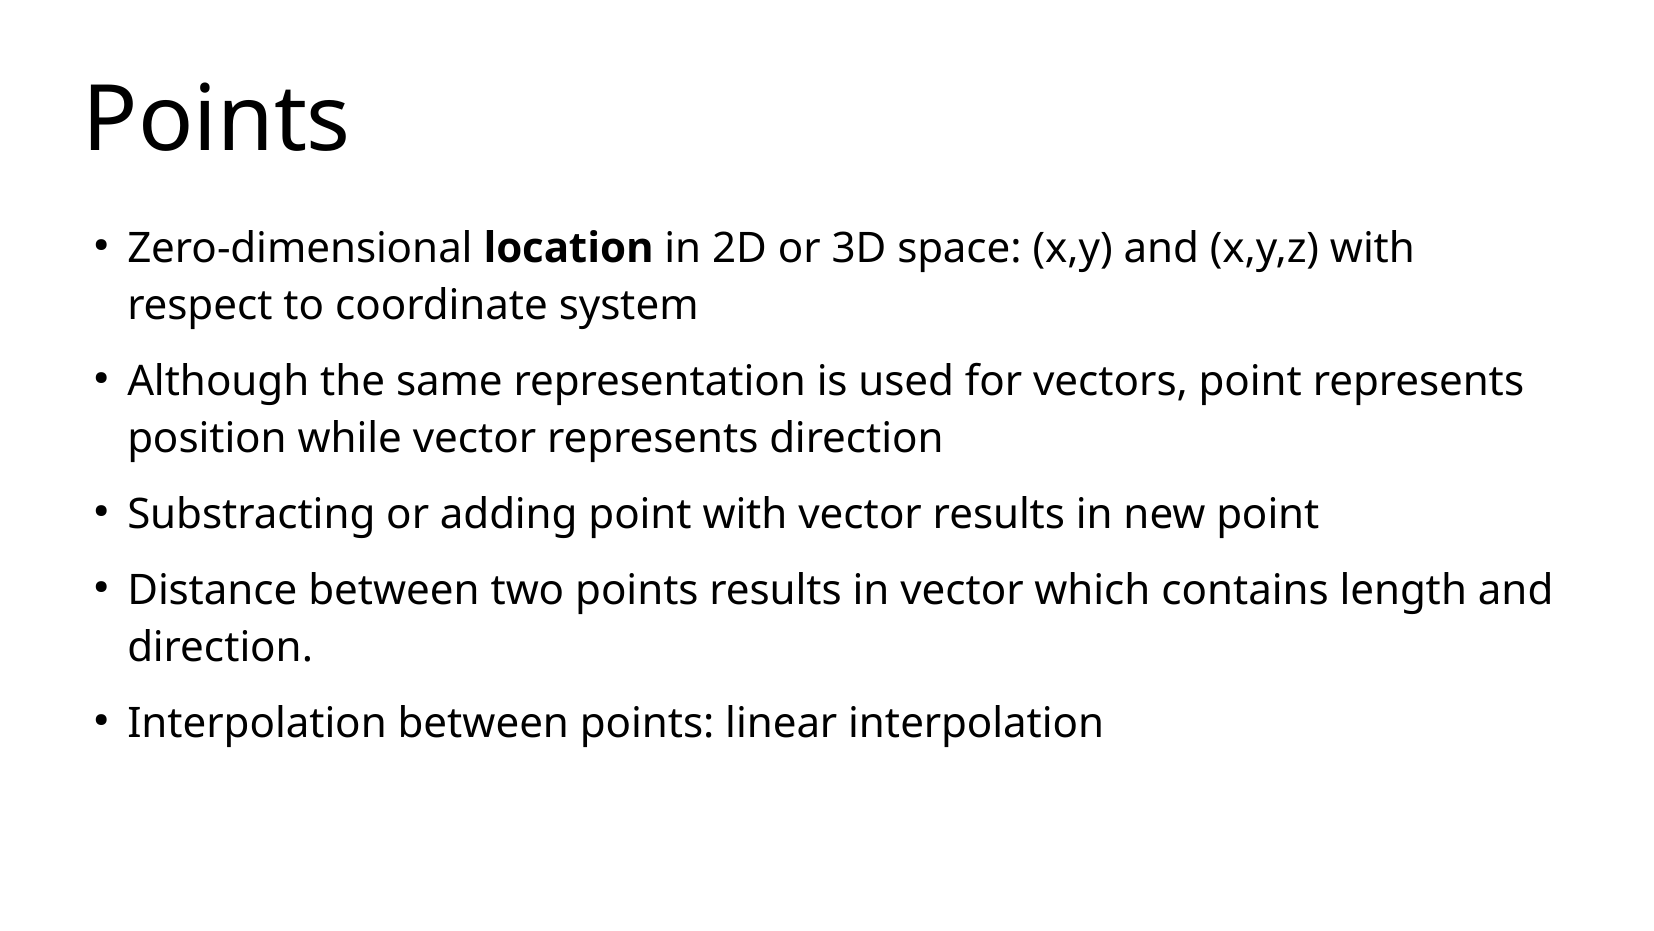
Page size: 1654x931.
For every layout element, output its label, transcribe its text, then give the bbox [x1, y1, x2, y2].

list Zero-dimensional location in 2D or 3D space: (x,y) and (x,y,z) with respect to coordinate system Although the same representation is used for vectors, point represents position while vector represents direction Substracting or adding point with vector results in new point Distance between two points results in vector which contains length and direction. Interpolation between points: linear interpolation [82, 217, 1571, 758]
title Points [82, 37, 1571, 193]
